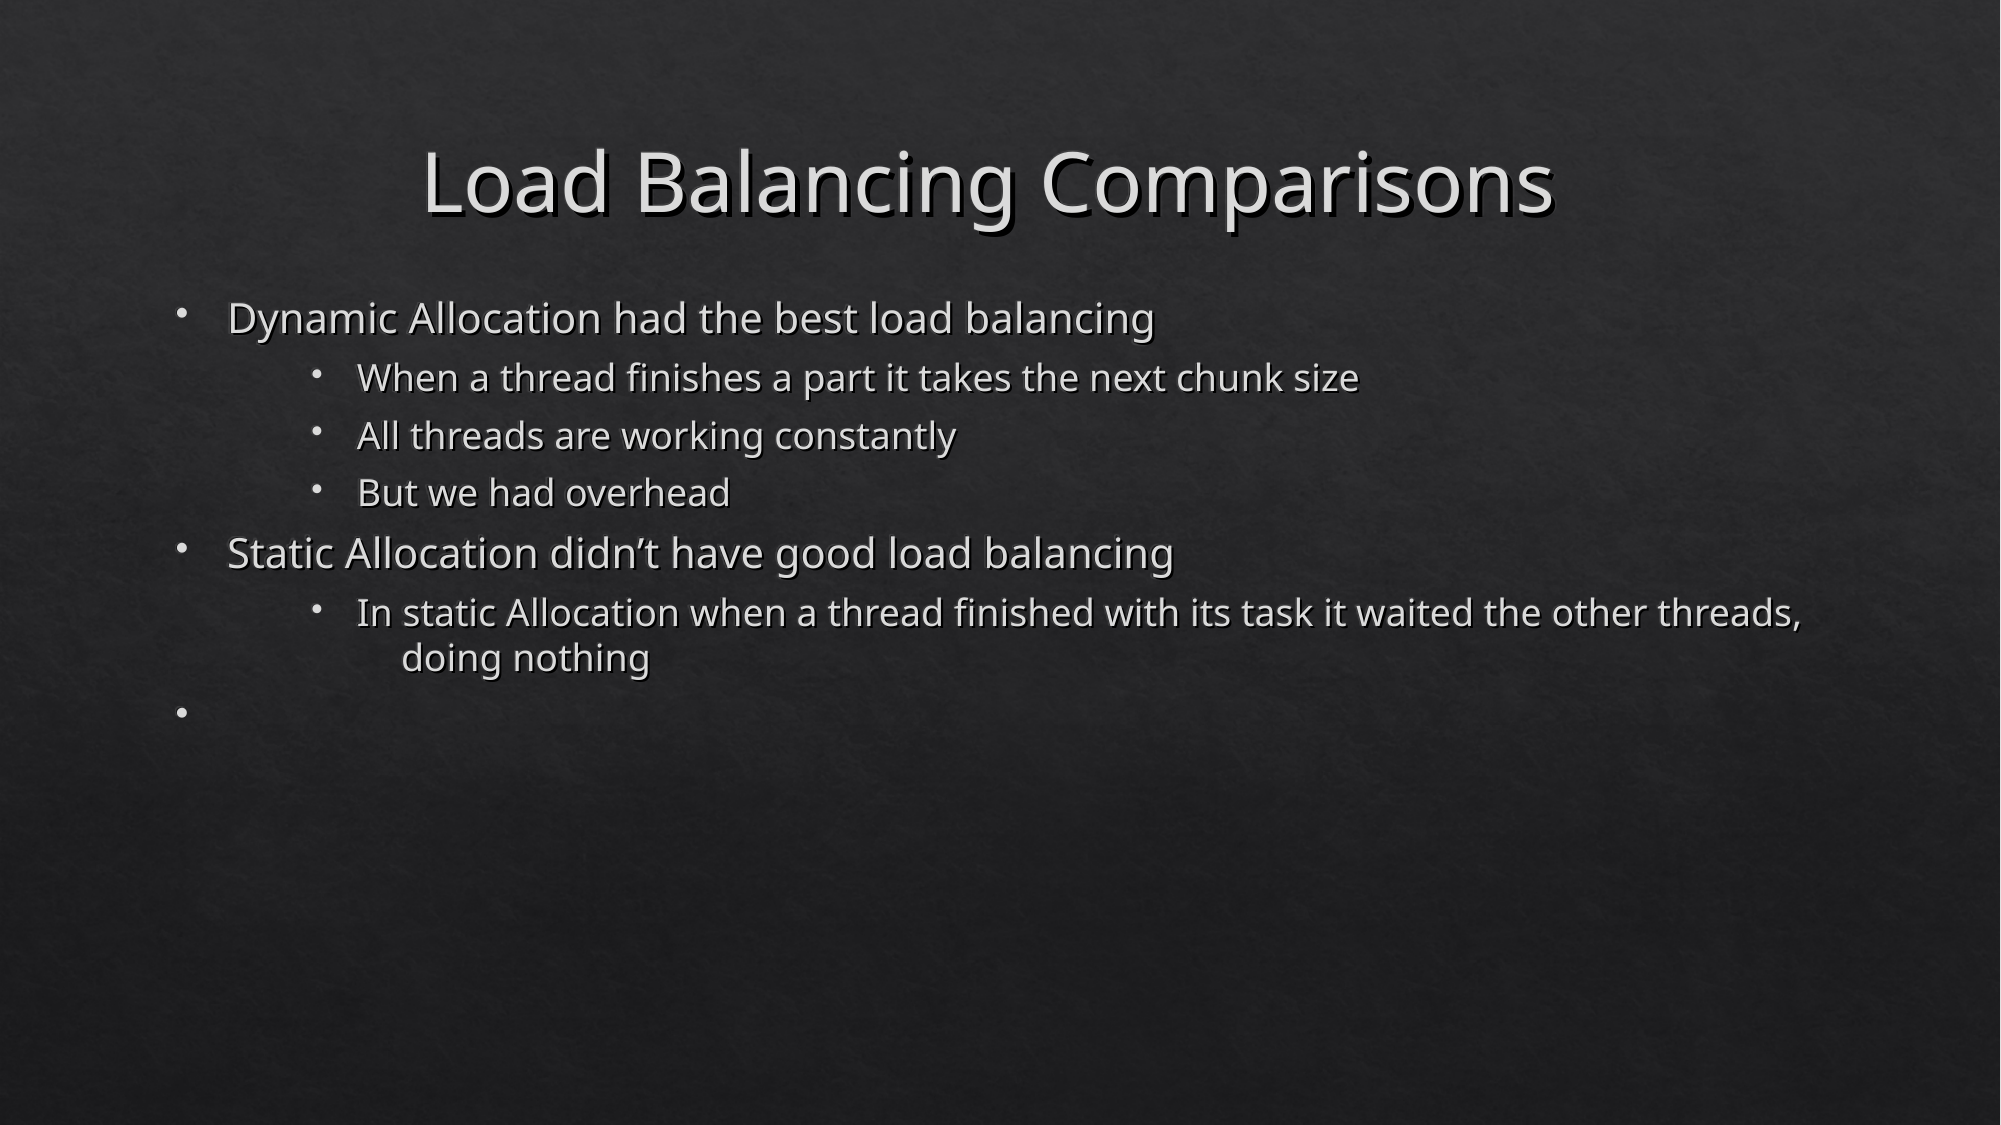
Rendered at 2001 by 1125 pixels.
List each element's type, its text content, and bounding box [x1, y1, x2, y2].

title Load Balancing Comparisons [149, 99, 1849, 260]
list Dynamic Allocation had the best load balancing When a thread finishes a part it takes the next chunk size All threads are working constantly But we had overhead Static Allocation didn’t have good load balancing In static Allocation when a thread finished with its task it waited the other threads, doing nothing [149, 284, 1849, 950]
